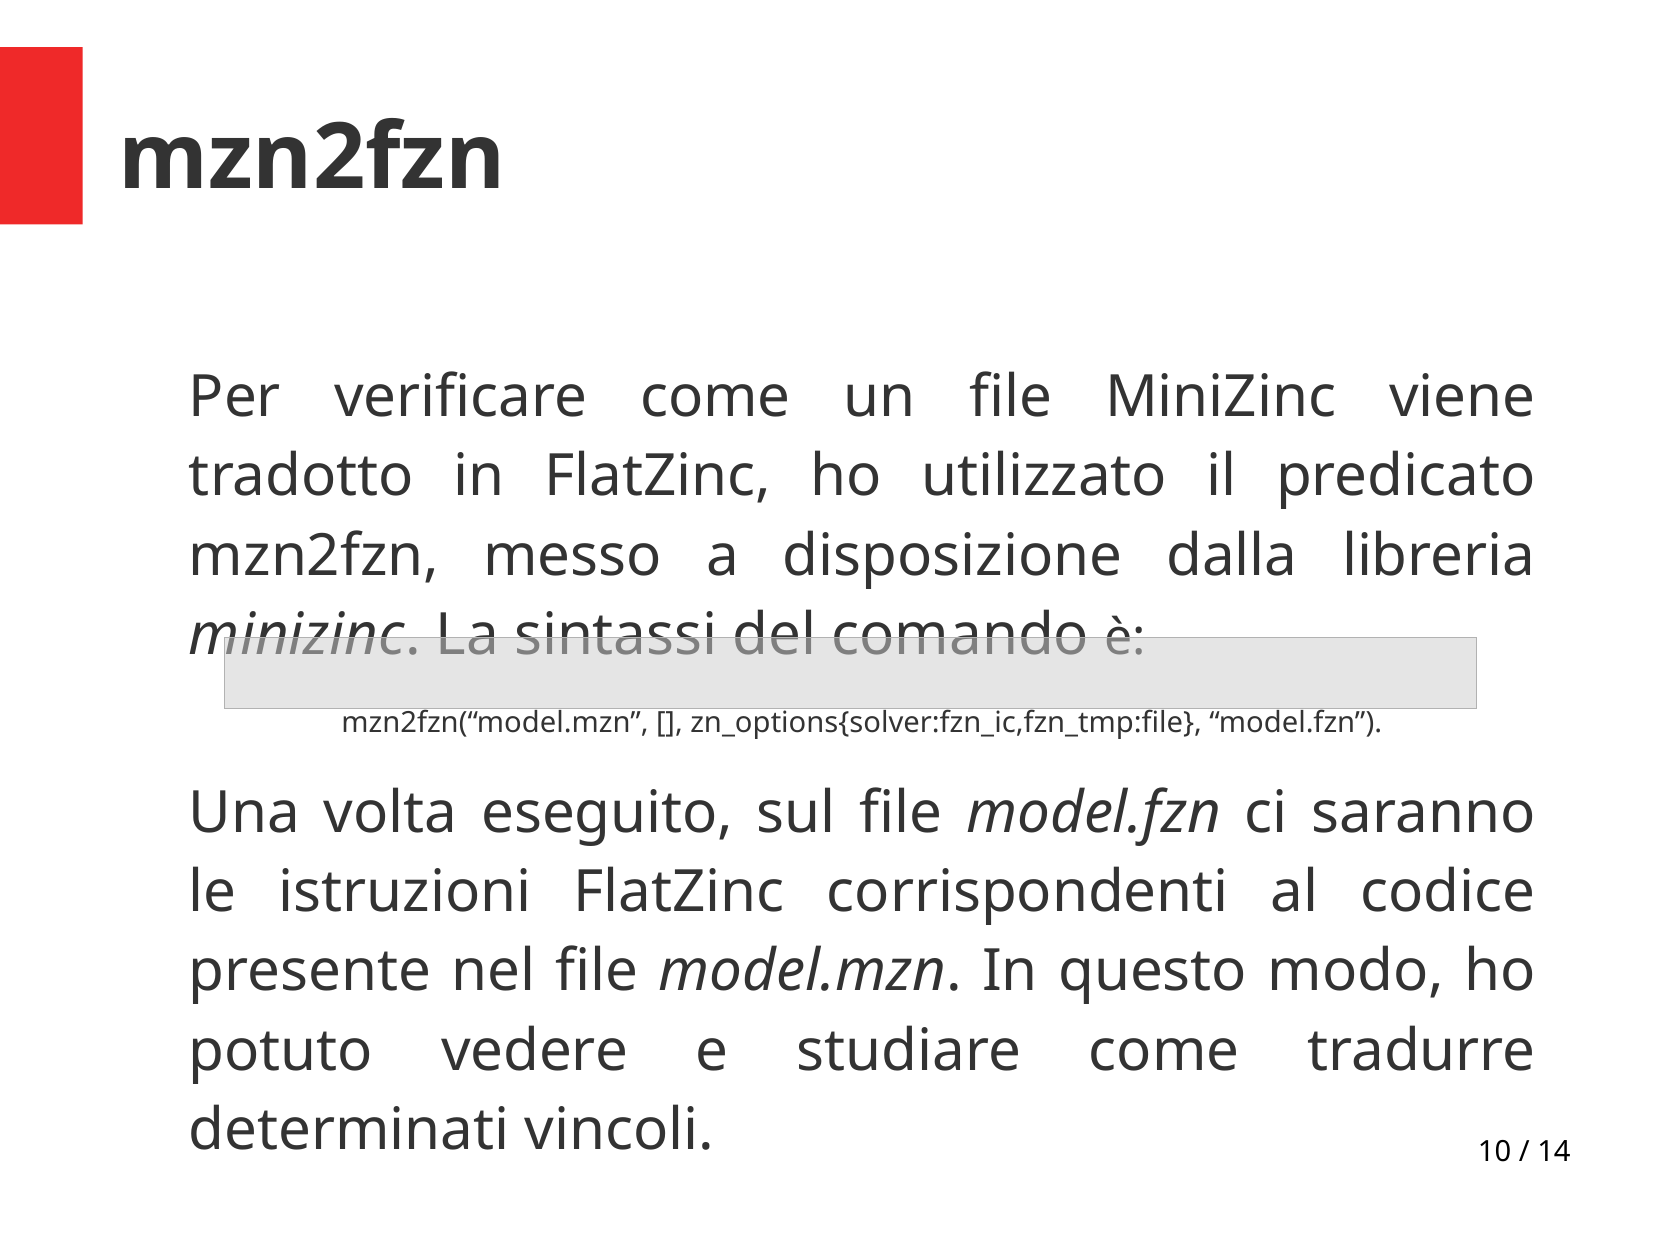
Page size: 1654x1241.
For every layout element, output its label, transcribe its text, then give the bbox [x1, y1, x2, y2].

text_box [224, 637, 1477, 709]
title mzn2fzn [118, 49, 1571, 257]
list Per verificare come un file MiniZinc viene tradotto in FlatZinc, ho utilizzato il predicato mzn2fzn, messo a disposizione dalla libreria minizinc. La sintassi del comando è: mzn2fzn(“model.mzn”, [], zn_options{solver:fzn_ic,fzn_tmp:file}, “model.fzn”). Una volta eseguito, sul file model.fzn ci saranno le istruzioni FlatZinc corrispondenti al codice presente nel file model.mzn. In questo modo, ho potuto vedere e studiare come tradurre determinati vincoli. [118, 354, 1536, 1074]
